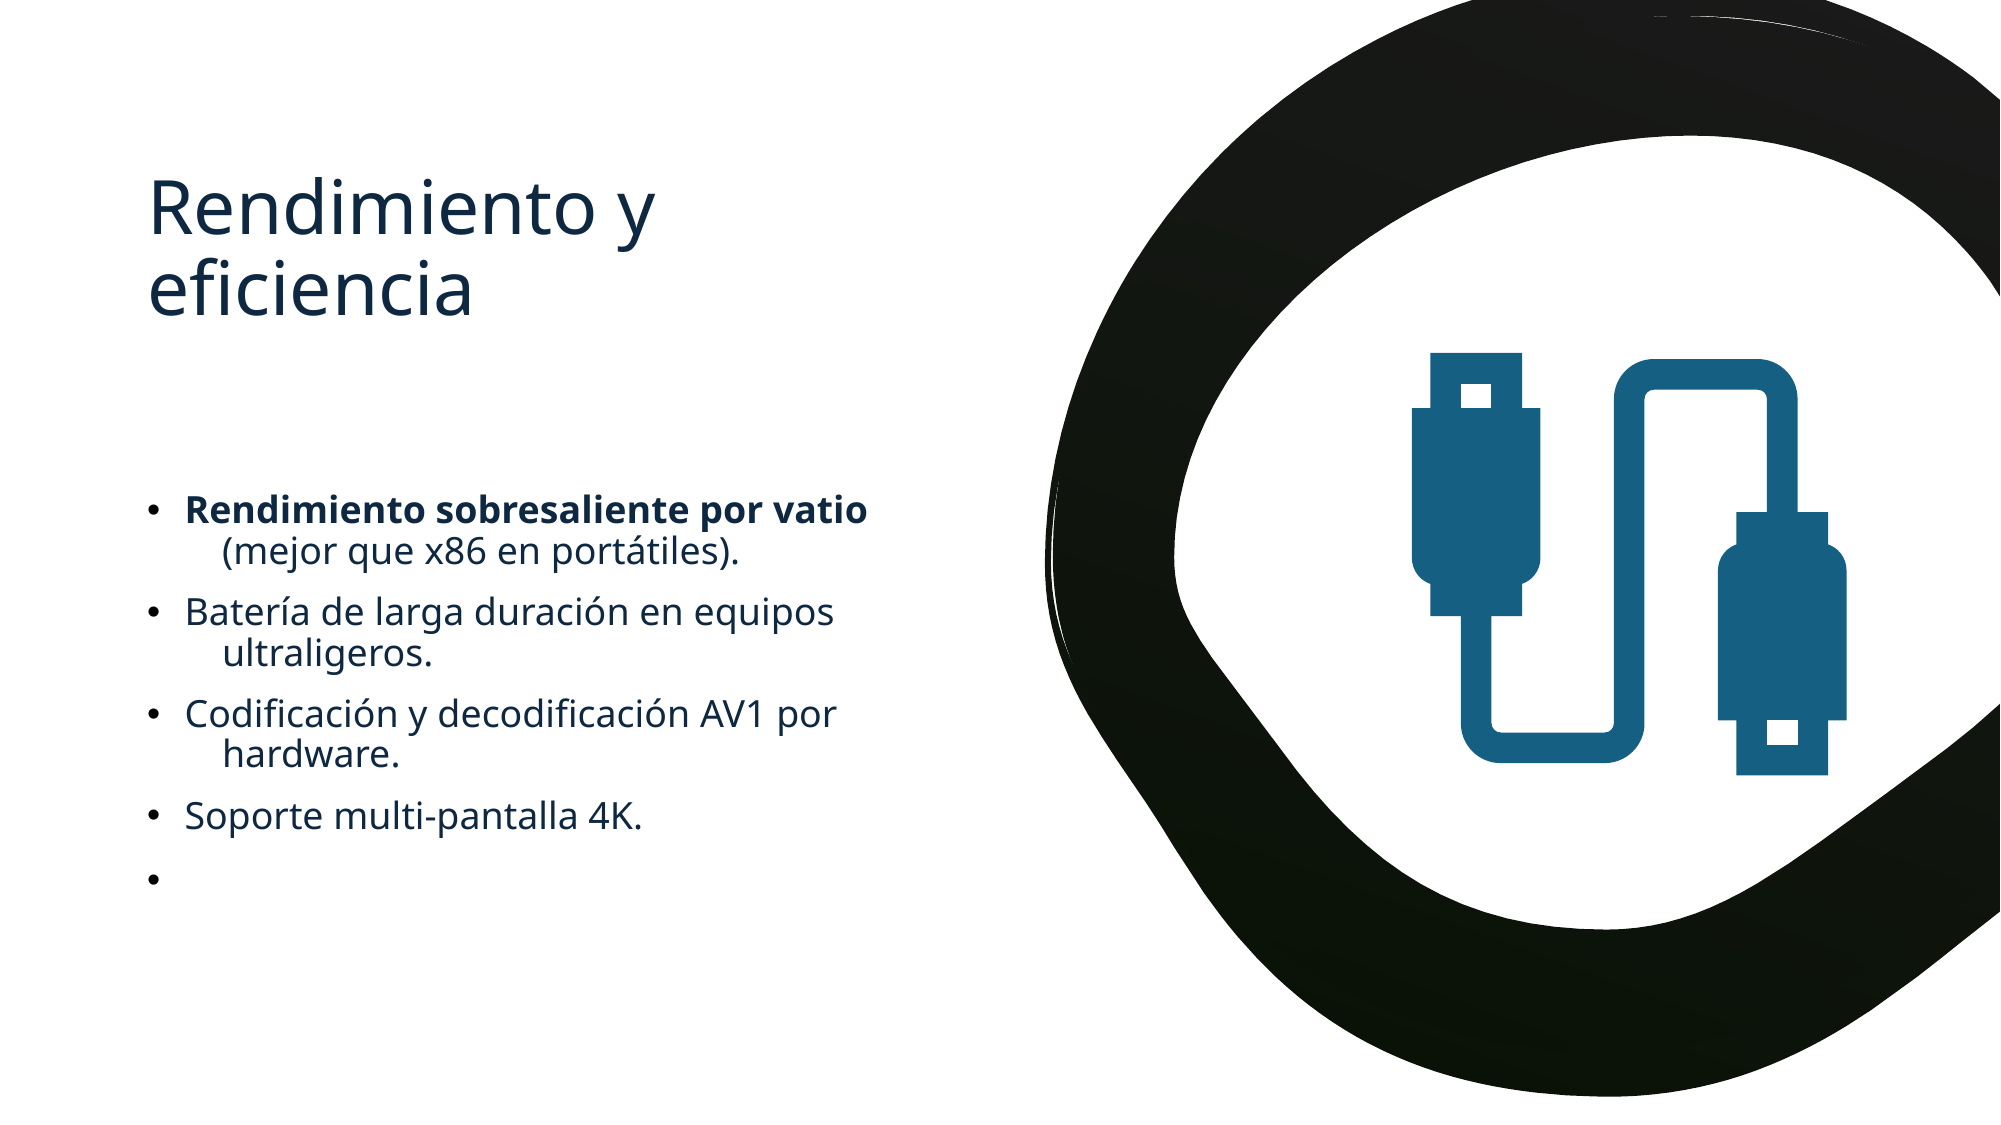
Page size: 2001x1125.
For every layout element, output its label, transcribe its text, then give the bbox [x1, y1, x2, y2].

title Rendimiento y eficiencia [131, 131, 949, 371]
list Rendimiento sobresaliente por vatio (mejor que x86 en portátiles). Batería de larga duración en equipos ultraligeros. Codificación y decodificación AV1 por hardware. Soporte multi-pantalla 4K. [131, 397, 949, 995]
text_box [0, 0, 2000, 1125]
picture [1332, 267, 1927, 862]
